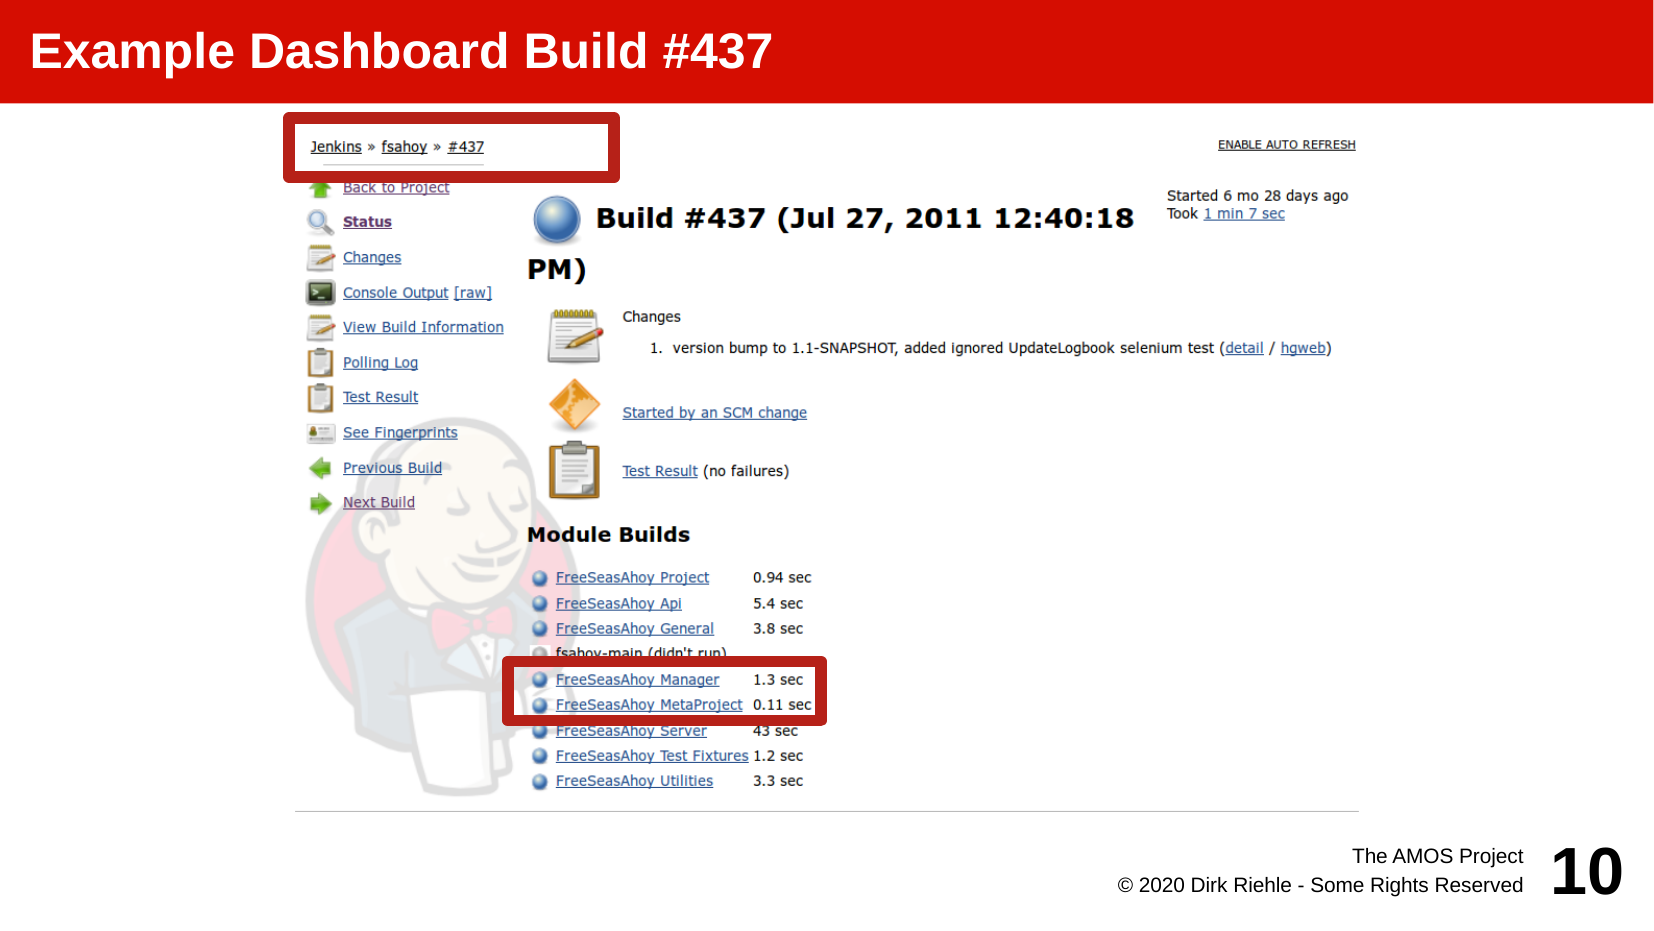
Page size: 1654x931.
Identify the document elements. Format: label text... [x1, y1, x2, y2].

picture [305, 132, 1349, 812]
title Example Dashboard Build #437 [0, 0, 1654, 104]
picture [305, 132, 608, 171]
